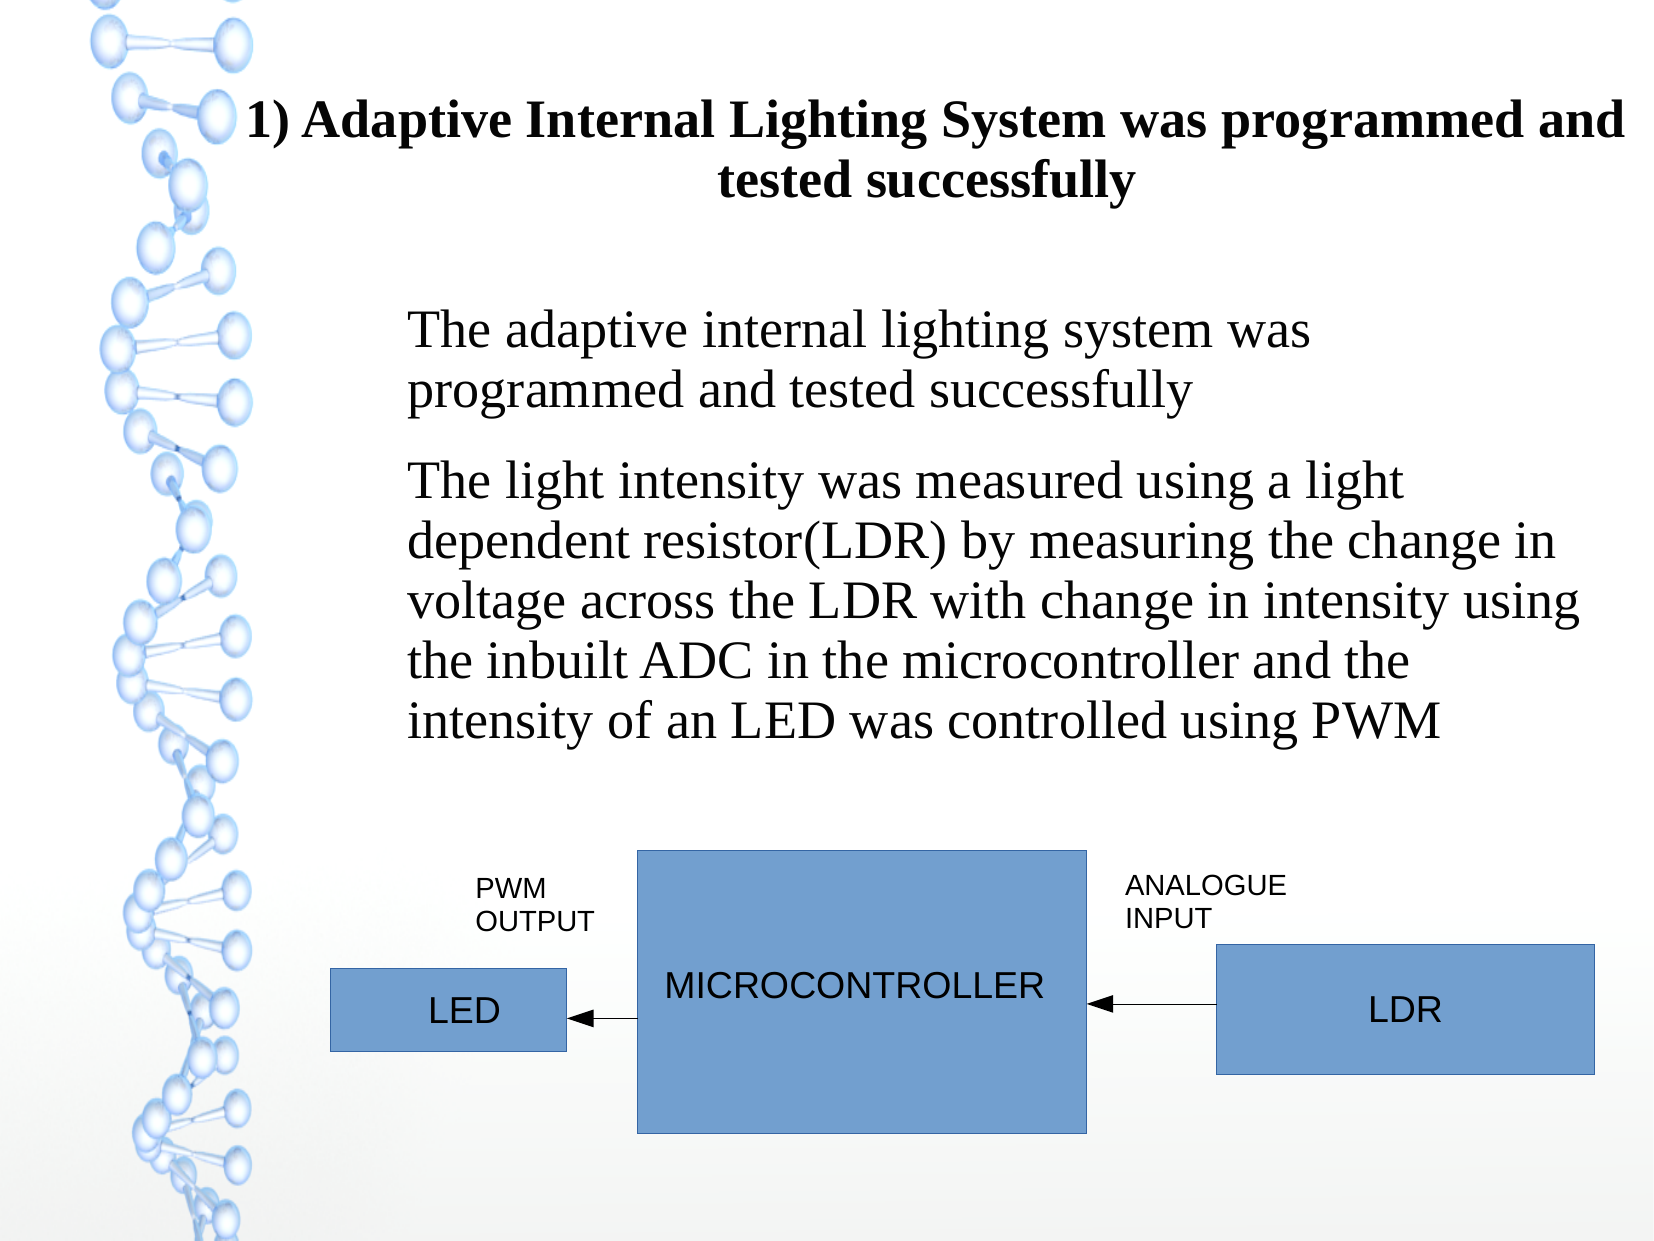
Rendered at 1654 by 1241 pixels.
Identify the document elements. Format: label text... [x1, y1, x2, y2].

text_box [637, 850, 1087, 1134]
text_box PWM OUTPUT [460, 864, 674, 945]
title 1) Adaptive Internal Lighting System was programmed and tested successfully [200, 47, 1654, 252]
list The adaptive internal lighting system was programmed and tested successfully The light intensity was measured using a light dependent resistor(LDR) by measuring the change in voltage across the LDR with change in intensity using the inbuilt ADC in the microcontroller and the intensity of an LED was controlled using PWM [265, 299, 1595, 1019]
text_box LED [413, 982, 516, 1040]
text_box MICROCONTROLLER [649, 956, 1063, 1052]
picture [0, 0, 1654, 1241]
text_box ANALOGUE INPUT [1110, 861, 1323, 943]
text_box LDR [1216, 944, 1595, 1075]
text_box [330, 968, 567, 1052]
